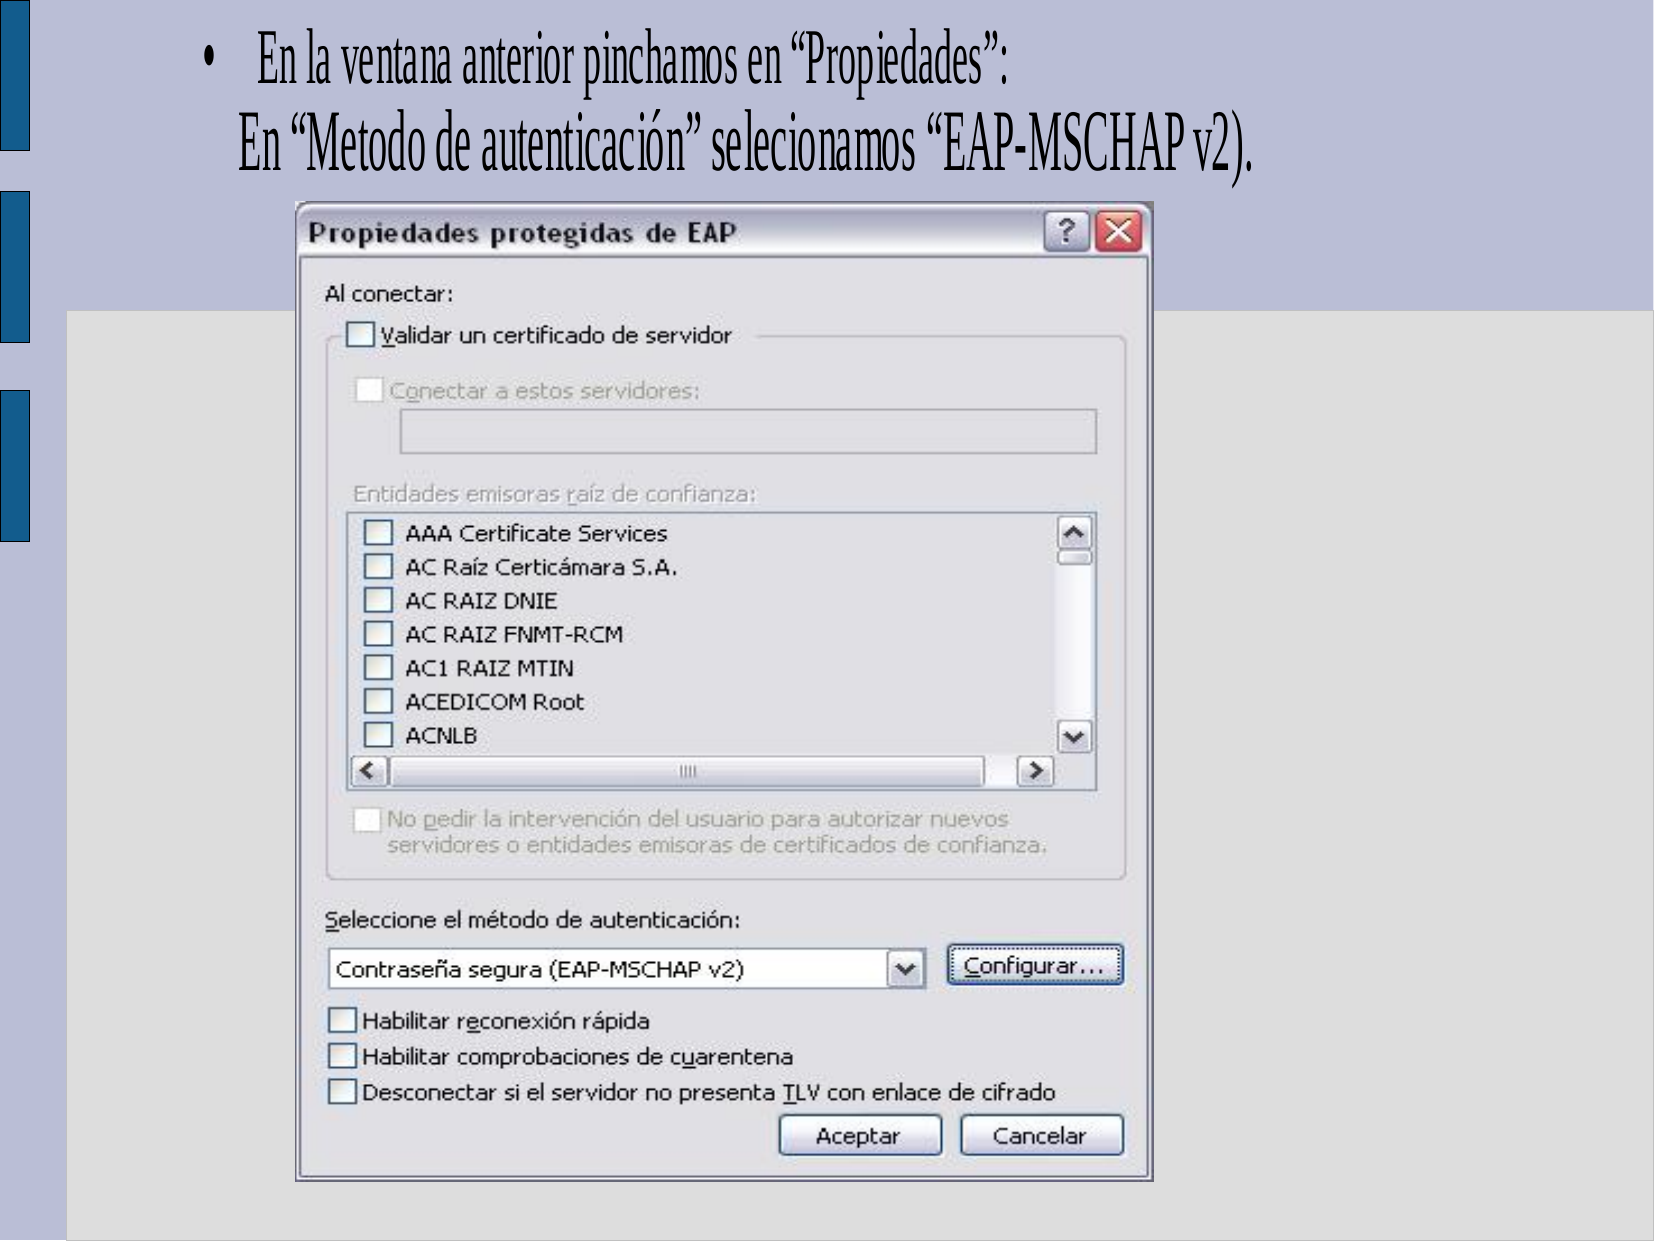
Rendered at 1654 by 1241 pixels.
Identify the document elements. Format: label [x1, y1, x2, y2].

chart [147, 2, 1654, 709]
picture [295, 709, 1154, 1182]
